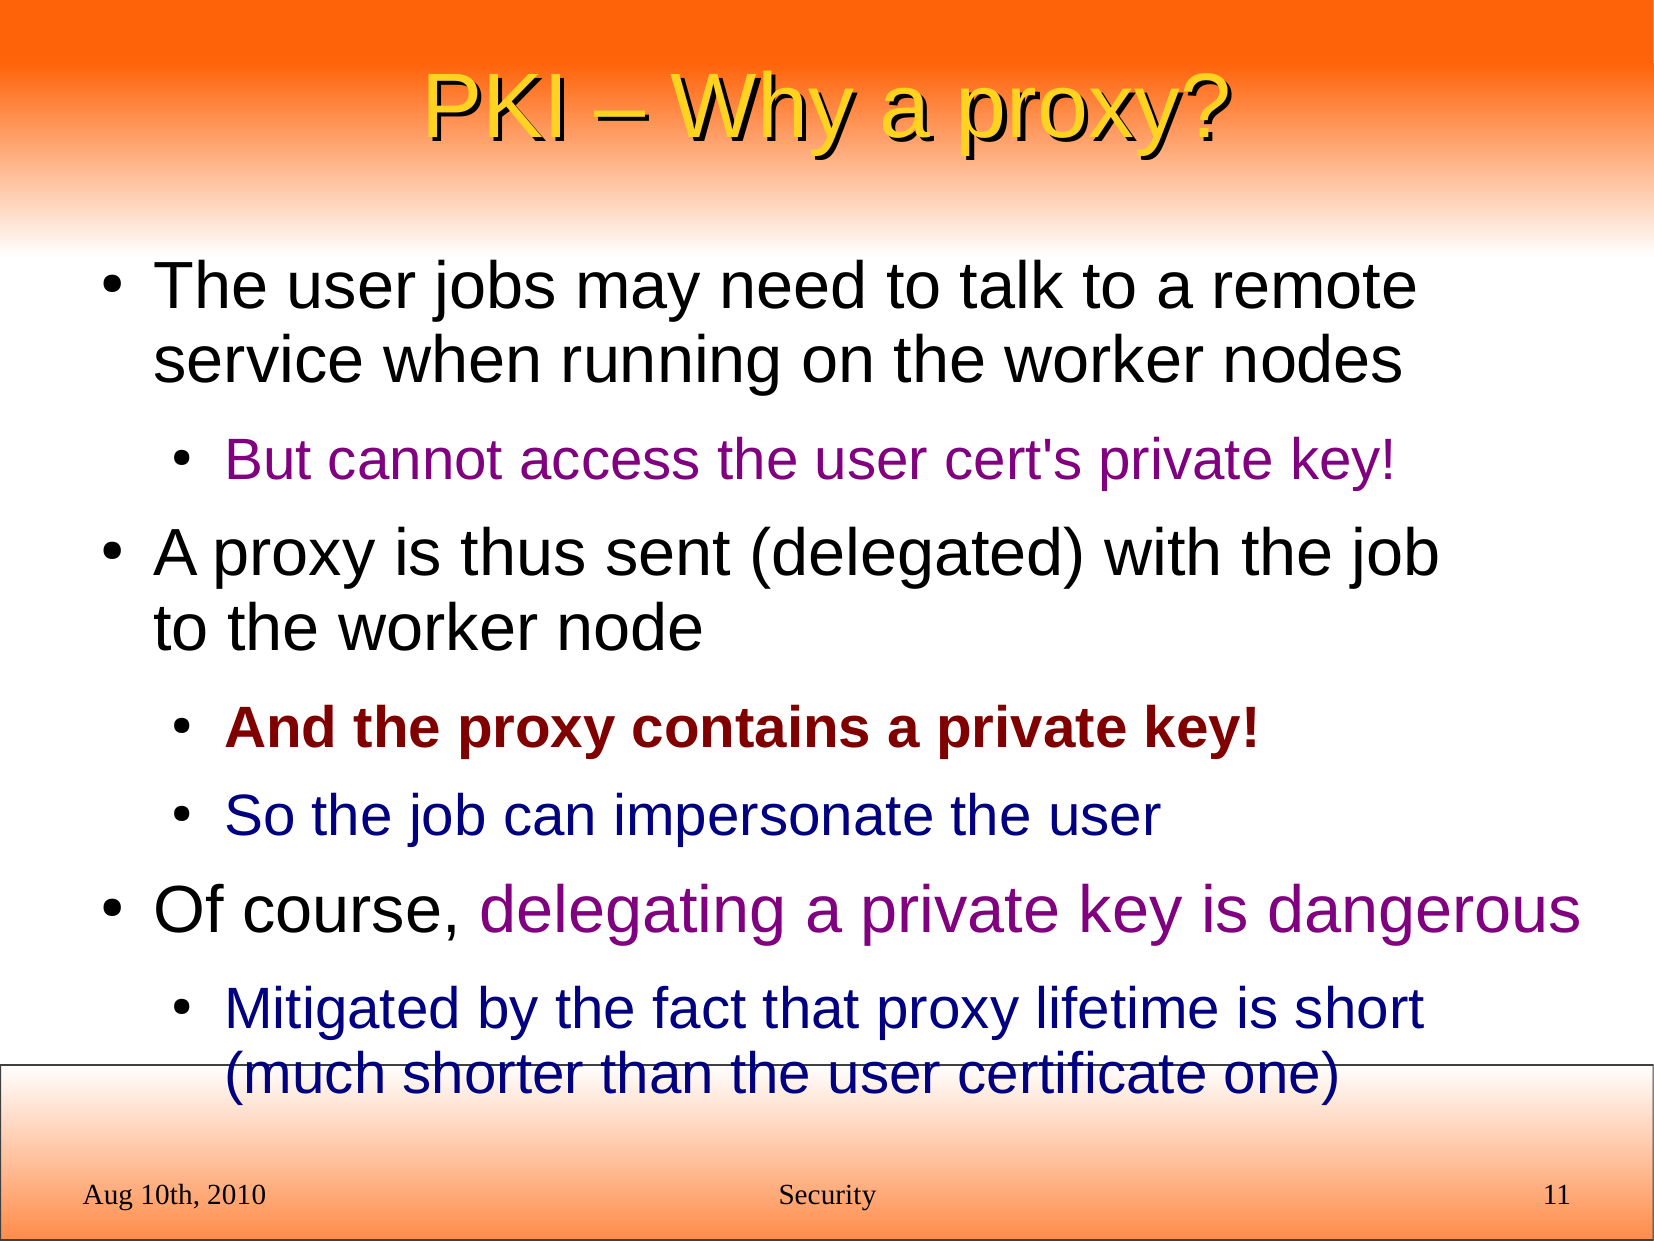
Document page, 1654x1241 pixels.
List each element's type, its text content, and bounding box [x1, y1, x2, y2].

list The user jobs may need to talk to a remote service when running on the worker nodes But cannot access the user cert's private key! A proxy is thus sent (delegated) with the job to the worker node And the proxy contains a private key! So the job can impersonate the user Of course, delegating a private key is dangerous Mitigated by the fact that proxy lifetime is short (much shorter than the user certificate one) [82, 247, 1621, 1109]
title PKI – Why a proxy? [82, 9, 1571, 202]
